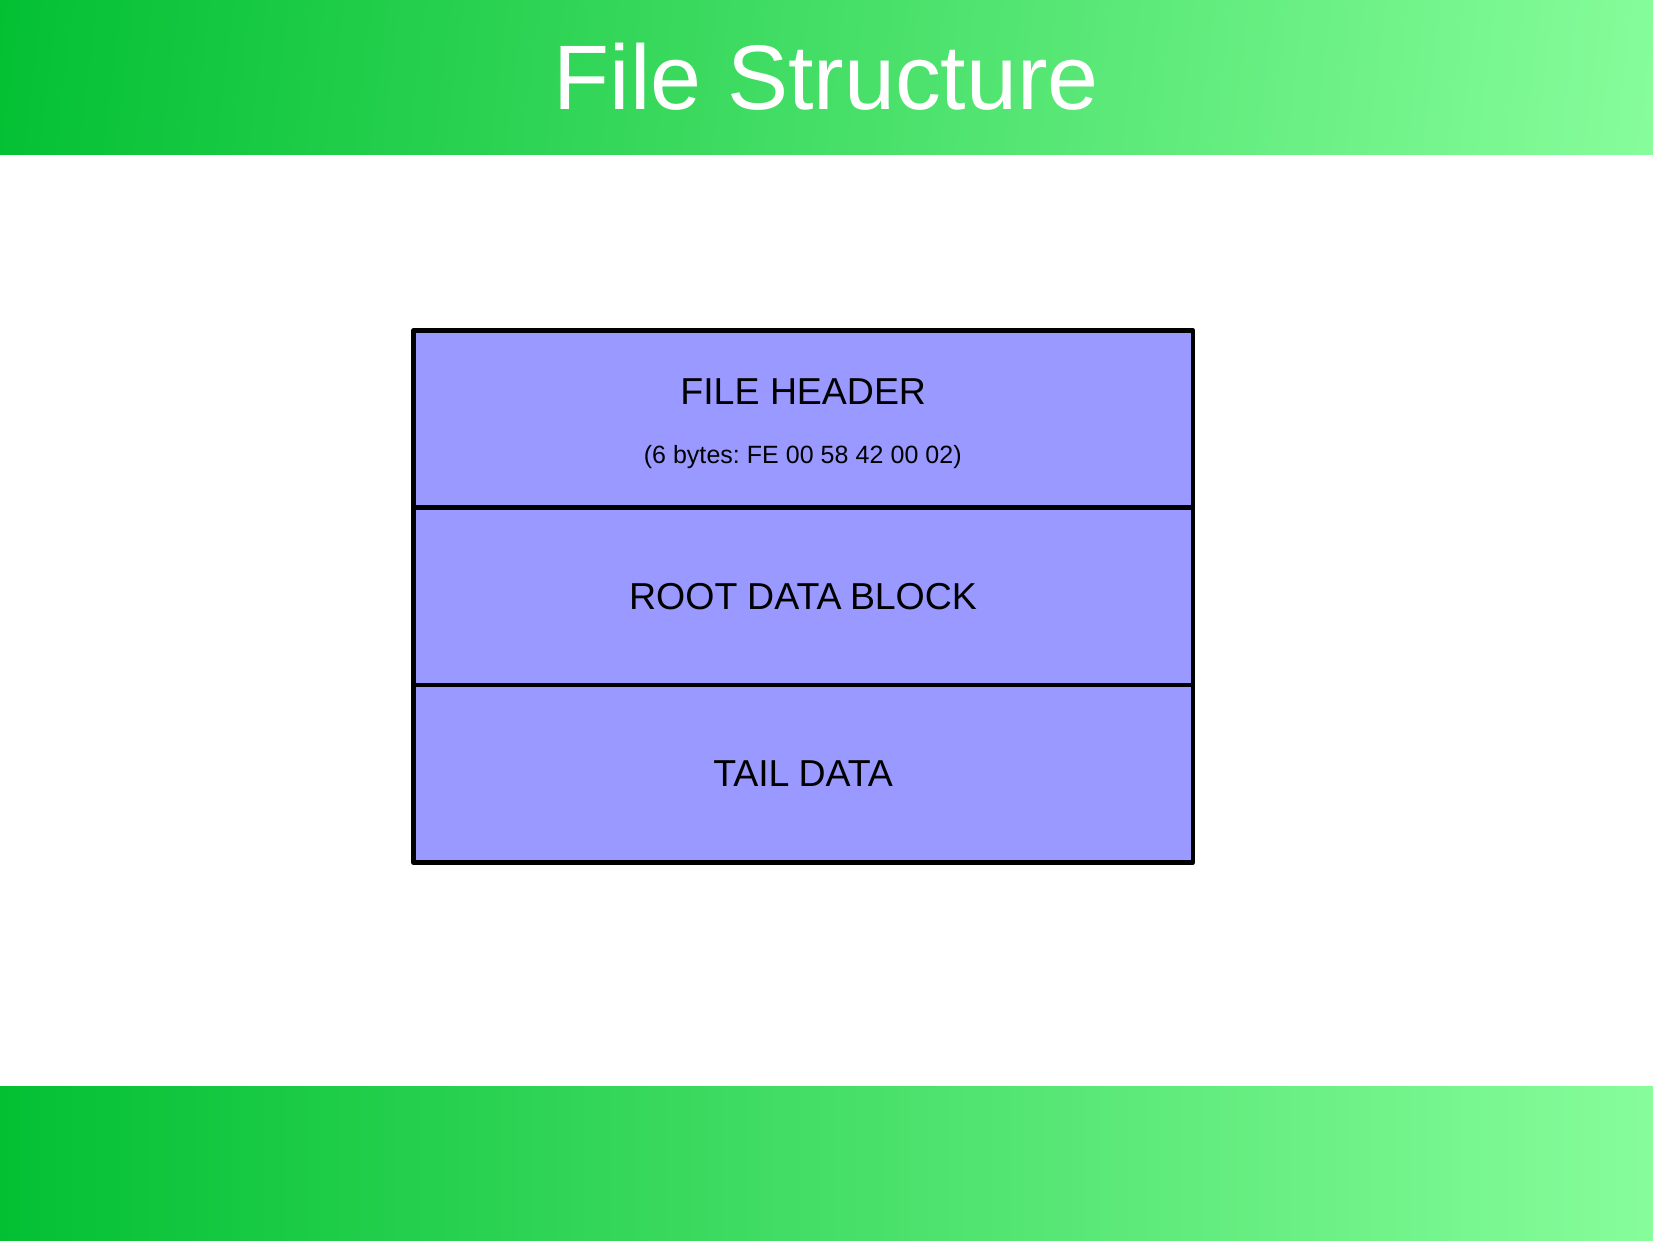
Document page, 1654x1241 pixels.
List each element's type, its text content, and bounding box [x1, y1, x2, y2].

text_box FILE HEADER (6 bytes: FE 00 58 42 00 02) [413, 330, 1193, 507]
text_box ROOT DATA BLOCK [413, 507, 1193, 686]
text_box TAIL DATA [413, 686, 1193, 863]
title File Structure [82, 25, 1571, 130]
